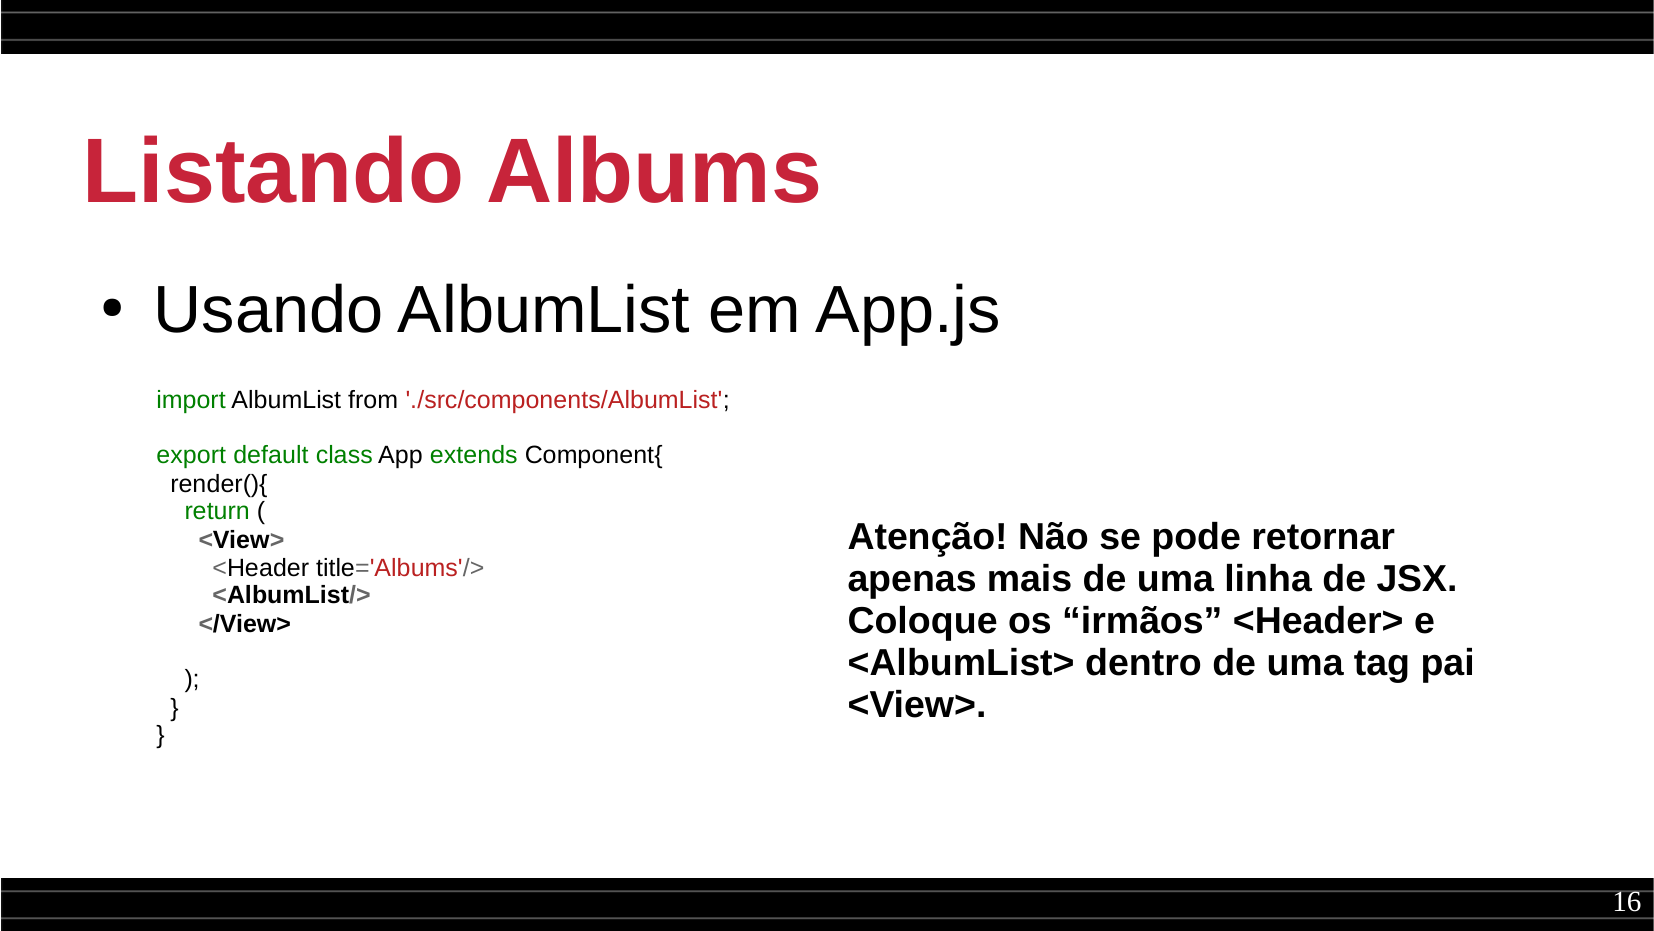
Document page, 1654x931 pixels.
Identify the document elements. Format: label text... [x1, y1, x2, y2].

list Usando AlbumList em App.js [82, 271, 1571, 758]
picture [1, 0, 1654, 54]
text_box Atenção! Não se pode retornar apenas mais de uma linha de JSX. Coloque os “irmãos” <Header> e <AlbumList> dentro de uma tag pai <View>. [832, 507, 1491, 733]
text_box import AlbumList from './src/components/AlbumList'; export default class App extends Component{ render(){ return ( <View> <Header title='Albums'/> <AlbumList/> </View> ); } } [141, 377, 1193, 757]
picture [1, 878, 1654, 931]
title Listando Albums [82, 92, 1571, 249]
